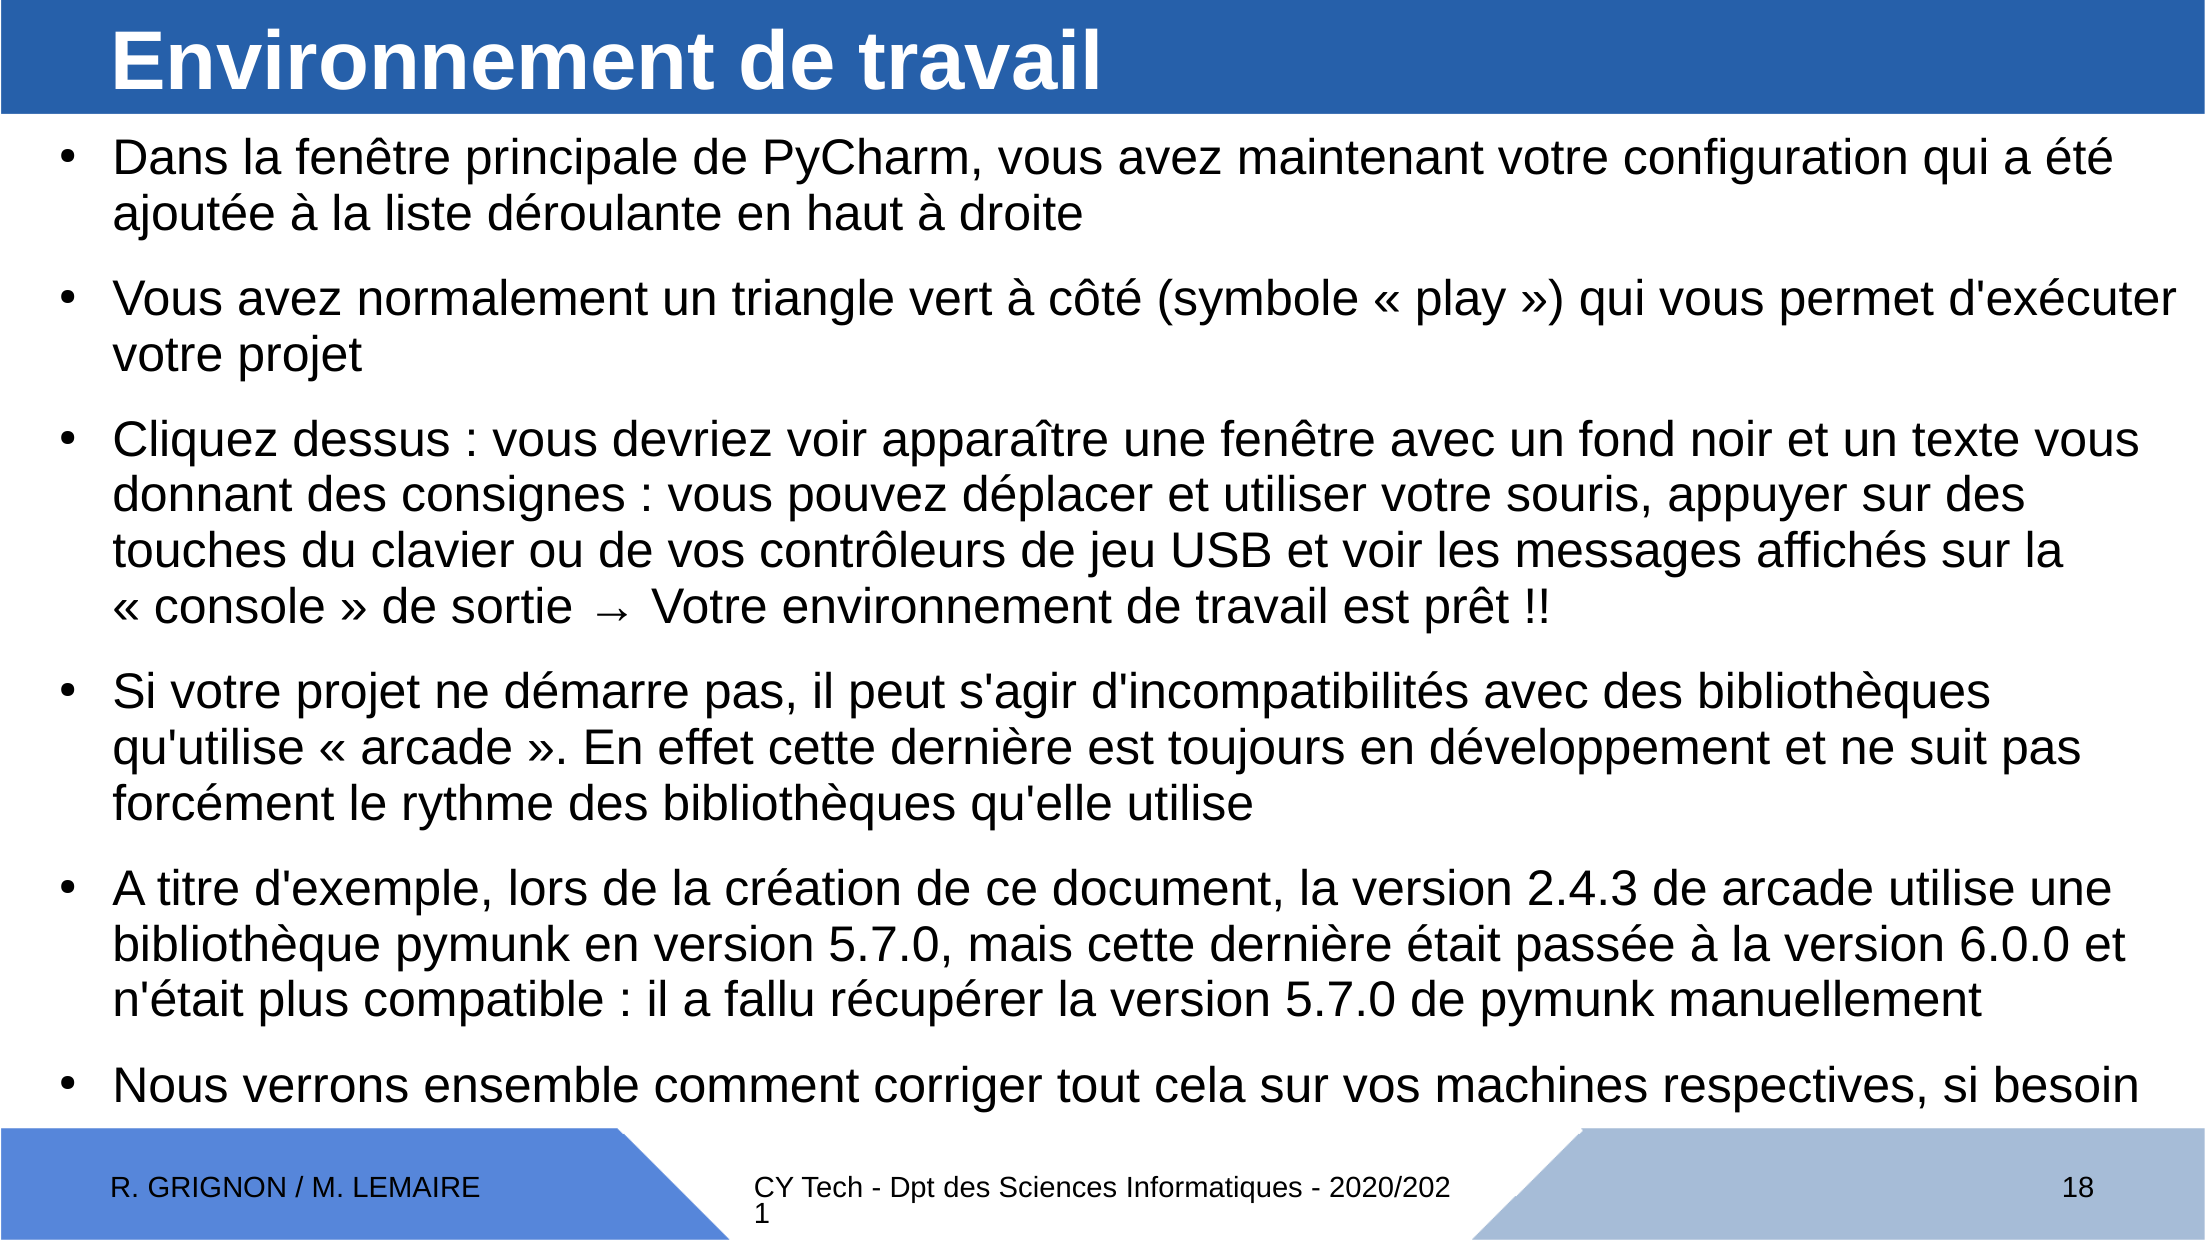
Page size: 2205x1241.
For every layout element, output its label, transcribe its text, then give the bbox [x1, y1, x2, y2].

list Dans la fenêtre principale de PyCharm, vous avez maintenant votre configuration qui a été ajoutée à la liste déroulante en haut à droite Vous avez normalement un triangle vert à côté (symbole « play ») qui vous permet d'exécuter votre projet Cliquez dessus : vous devriez voir apparaître une fenêtre avec un fond noir et un texte vous donnant des consignes : vous pouvez déplacer et utiliser votre souris, appuyer sur des touches du clavier ou de vos contrôleurs de jeu USB et voir les messages affichés sur la « console » de sortie → Votre environnement de travail est prêt !! Si votre projet ne démarre pas, il peut s'agir d'incompatibilités avec des bibliothèques qu'utilise « arcade ». En effet cette dernière est toujours en développement et ne suit pas forcément le rythme des bibliothèques qu'elle utilise A titre d'exemple, lors de la création de ce document, la version 2.4.3 de arcade utilise une bibliothèque pymunk en version 5.7.0, mais cette dernière était passée à la version 6.0.0 et n'était plus compatible : il a fallu récupérer la version 5.7.0 de pymunk manuellement Nous verrons ensemble comment corriger tout cela sur vos machines respectives, si besoin [41, 199, 2191, 1113]
title Environnement de travail [110, 49, 2095, 199]
picture [0, 0, 2205, 1241]
